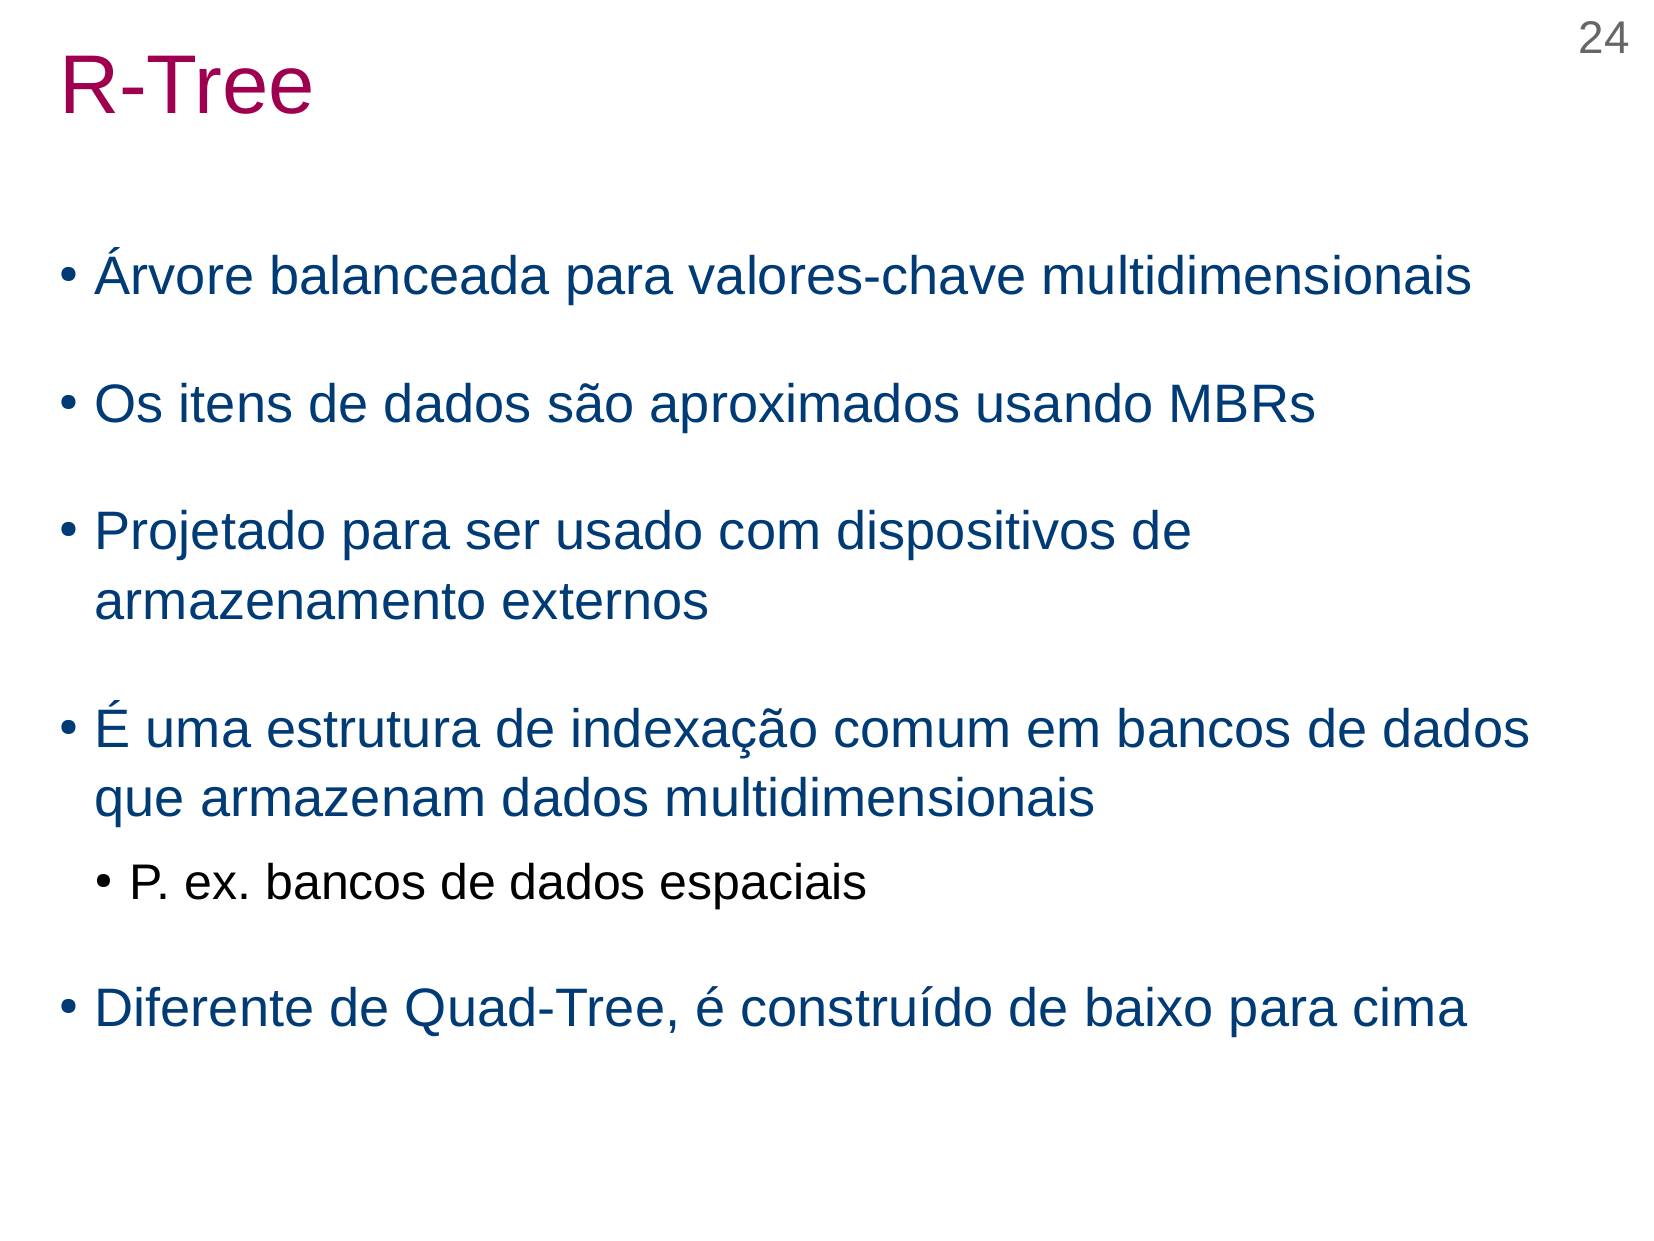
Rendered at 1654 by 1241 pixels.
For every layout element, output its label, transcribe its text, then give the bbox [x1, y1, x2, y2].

list Árvore balanceada para valores-chave multidimensionais Os itens de dados são aproximados usando MBRs Projetado para ser usado com dispositivos de armazenamento externos É uma estrutura de indexação comum em bancos de dados que armazenam dados multidimensionais P. ex. bancos de dados espaciais Diferente de Quad-Tree, é construído de baixo para cima [59, 236, 1595, 1211]
title R-Tree [59, 29, 1595, 148]
